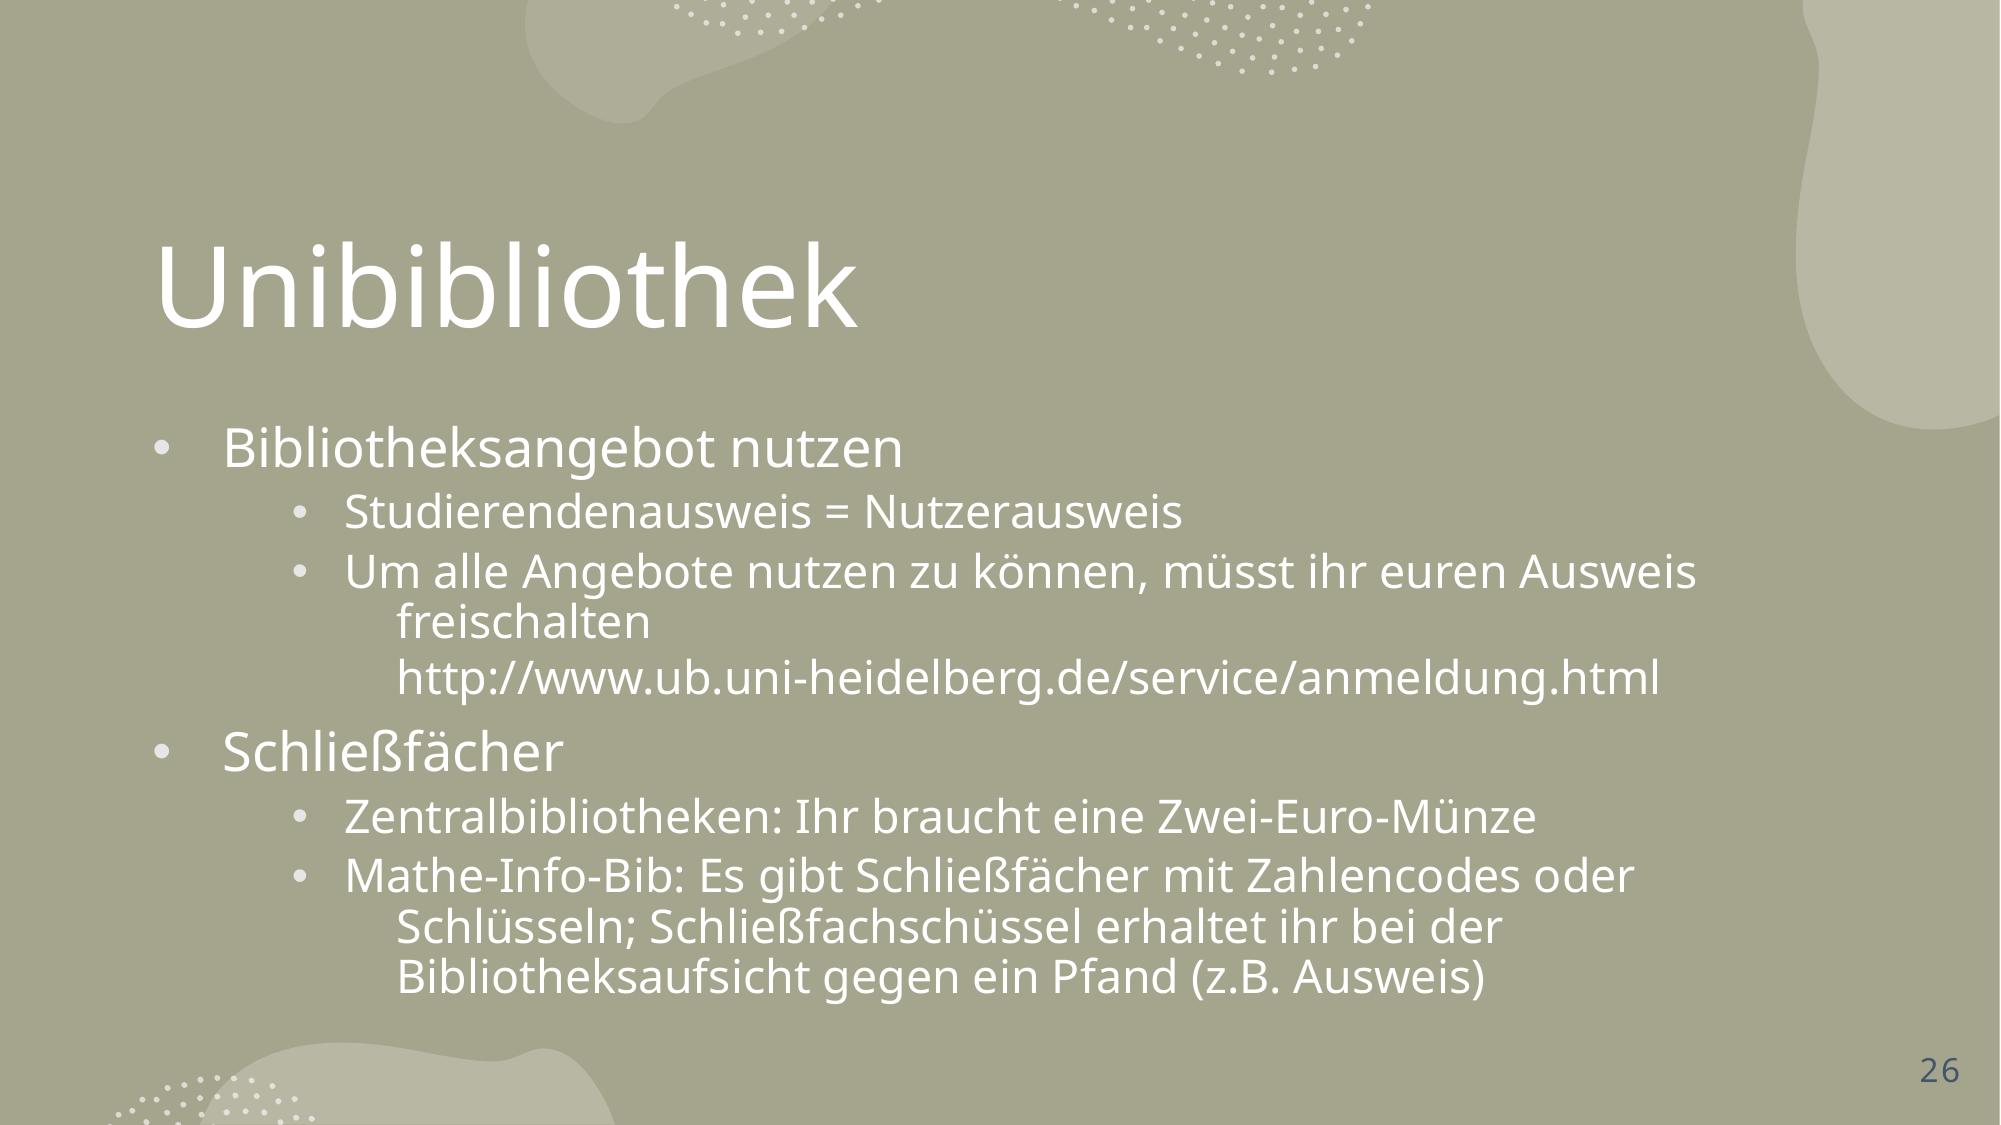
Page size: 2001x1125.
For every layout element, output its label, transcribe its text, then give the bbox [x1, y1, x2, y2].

title Unibibliothek [137, 182, 1863, 400]
list Bibliotheksangebot nutzen Studierendenausweis = Nutzerausweis Um alle Angebote nutzen zu können, müsst ihr euren Ausweis freischalten http://www.ub.uni-heidelberg.de/service/anmeldung.html Schließfächer Zentralbibliotheken: Ihr braucht eine Zwei-Euro-Münze Mathe-Info-Bib: Es gibt Schließfächer mit Zahlencodes oder Schlüsseln; Schließfachschüssel erhaltet ihr bei der Bibliotheksaufsicht gegen ein Pfand (z.B. Ausweis) [137, 413, 1863, 1014]
text_box [1887, 1019, 1993, 1125]
